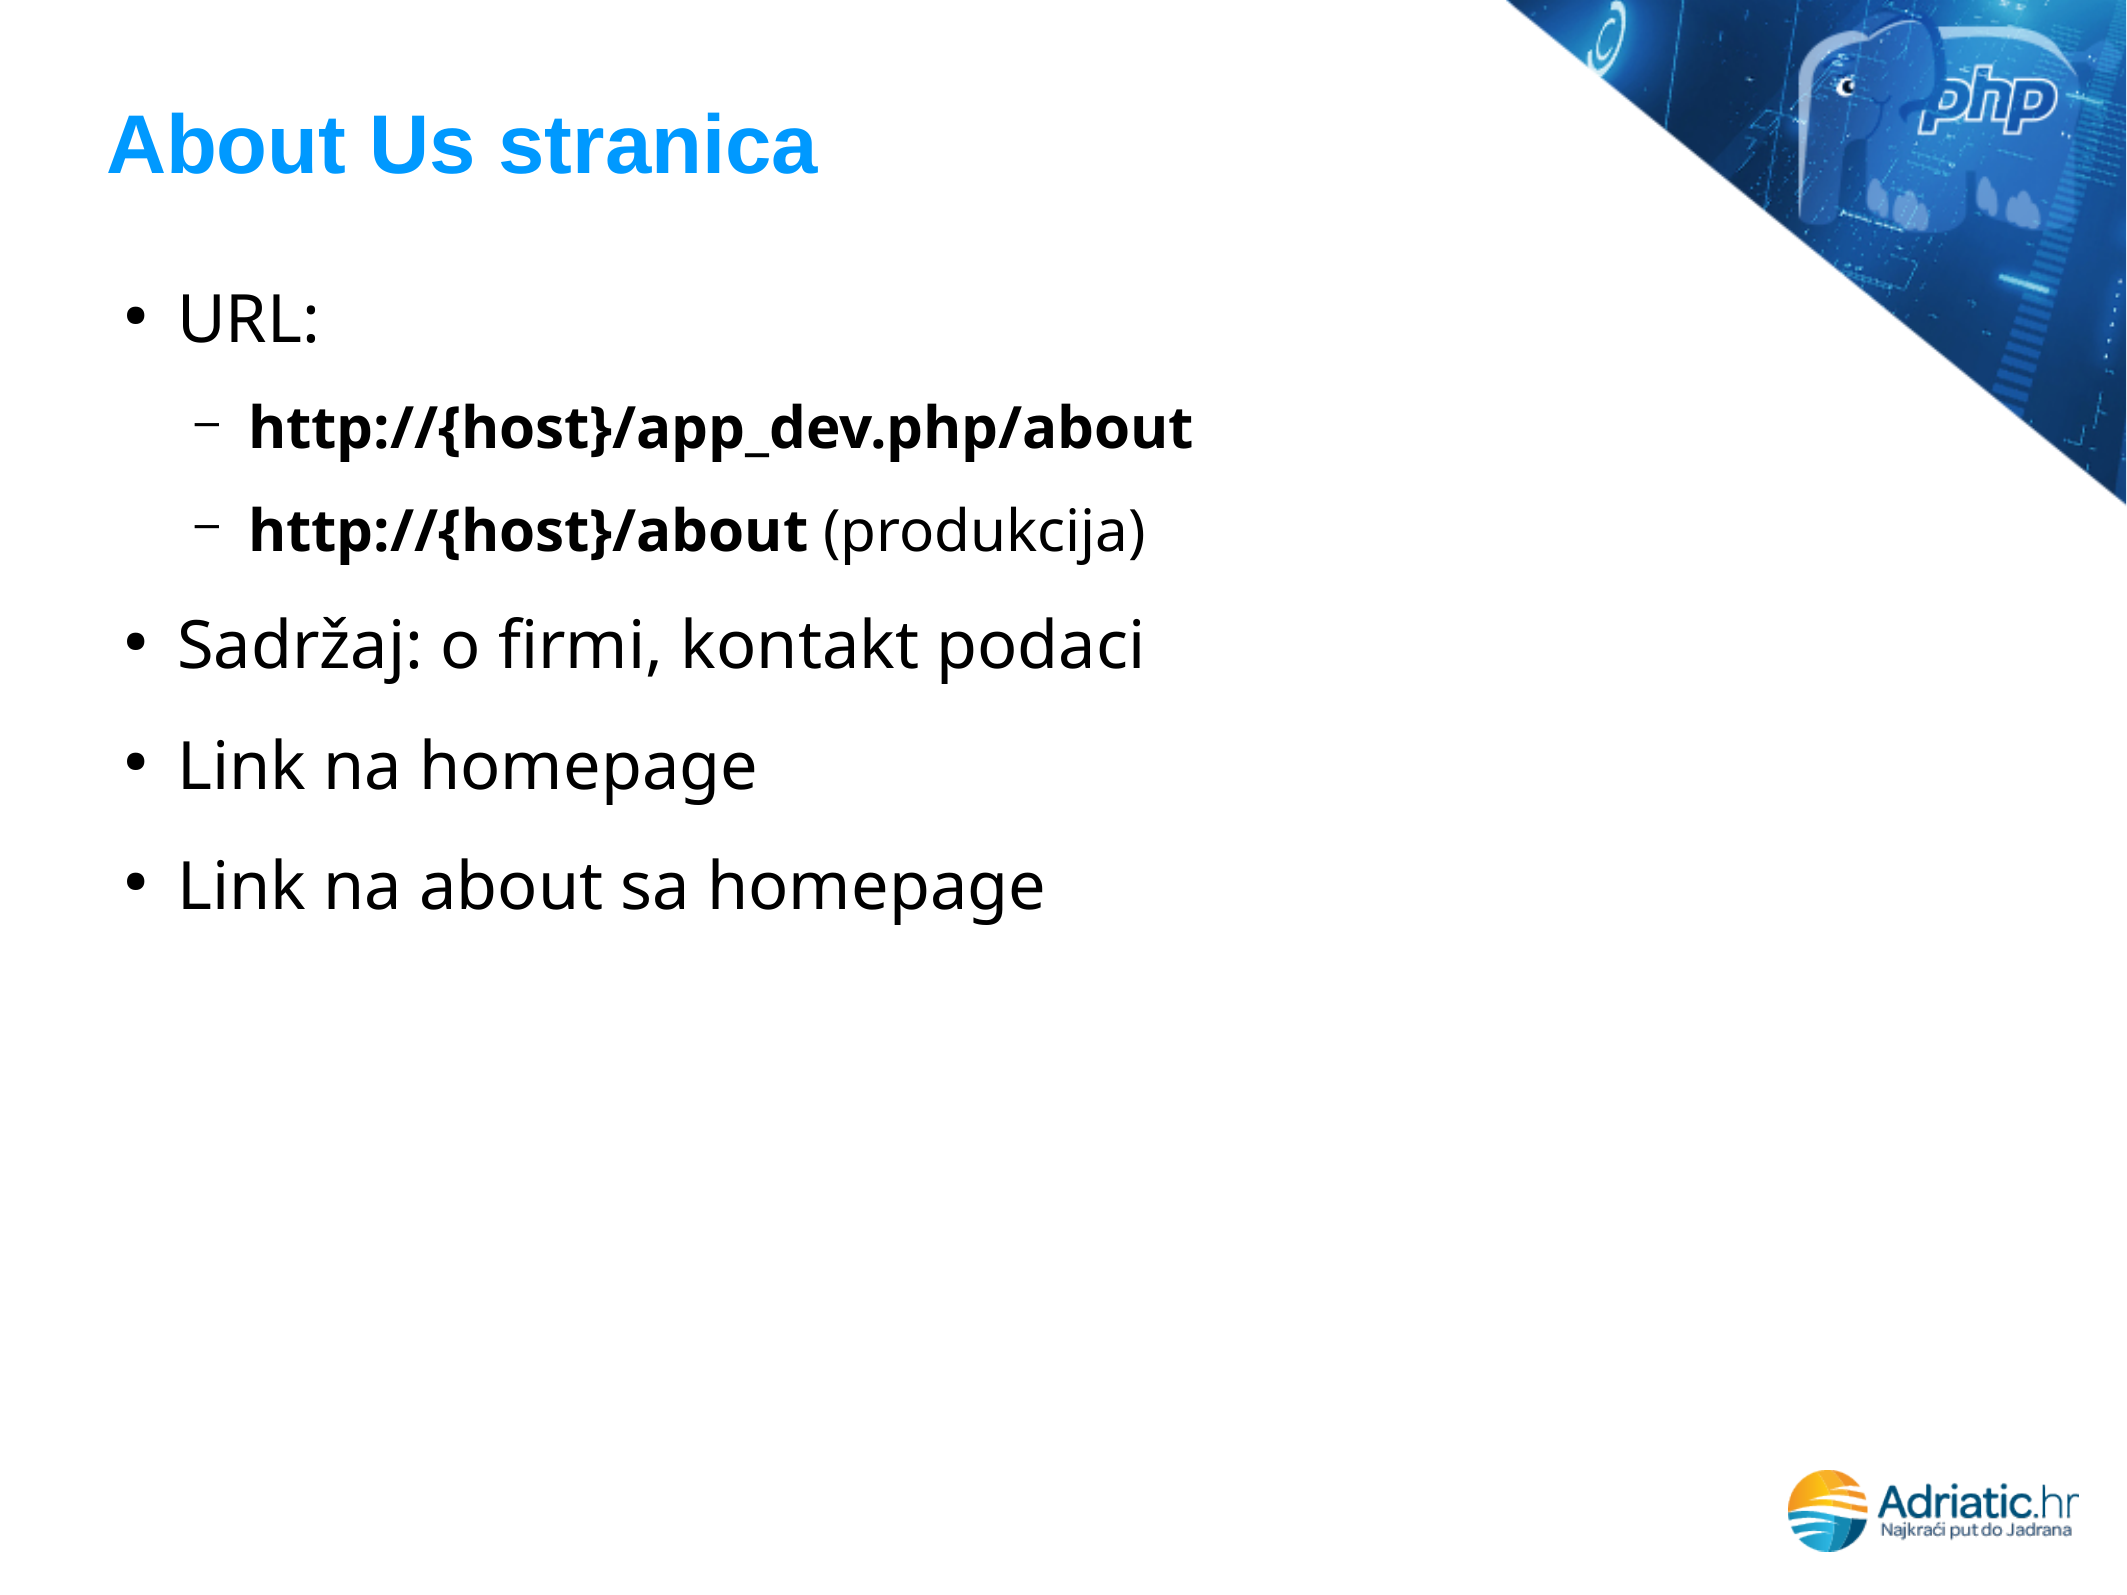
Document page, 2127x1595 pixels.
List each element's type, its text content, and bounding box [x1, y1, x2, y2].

picture [1505, 0, 2127, 625]
list URL: http://{host}/app_dev.php/about http://{host}/about (produkcija) Sadržaj: o firmi, kontakt podaci Link na homepage Link na about sa homepage [106, 271, 2020, 1453]
picture [1788, 1470, 2079, 1552]
title About Us stranica [106, 70, 1630, 219]
